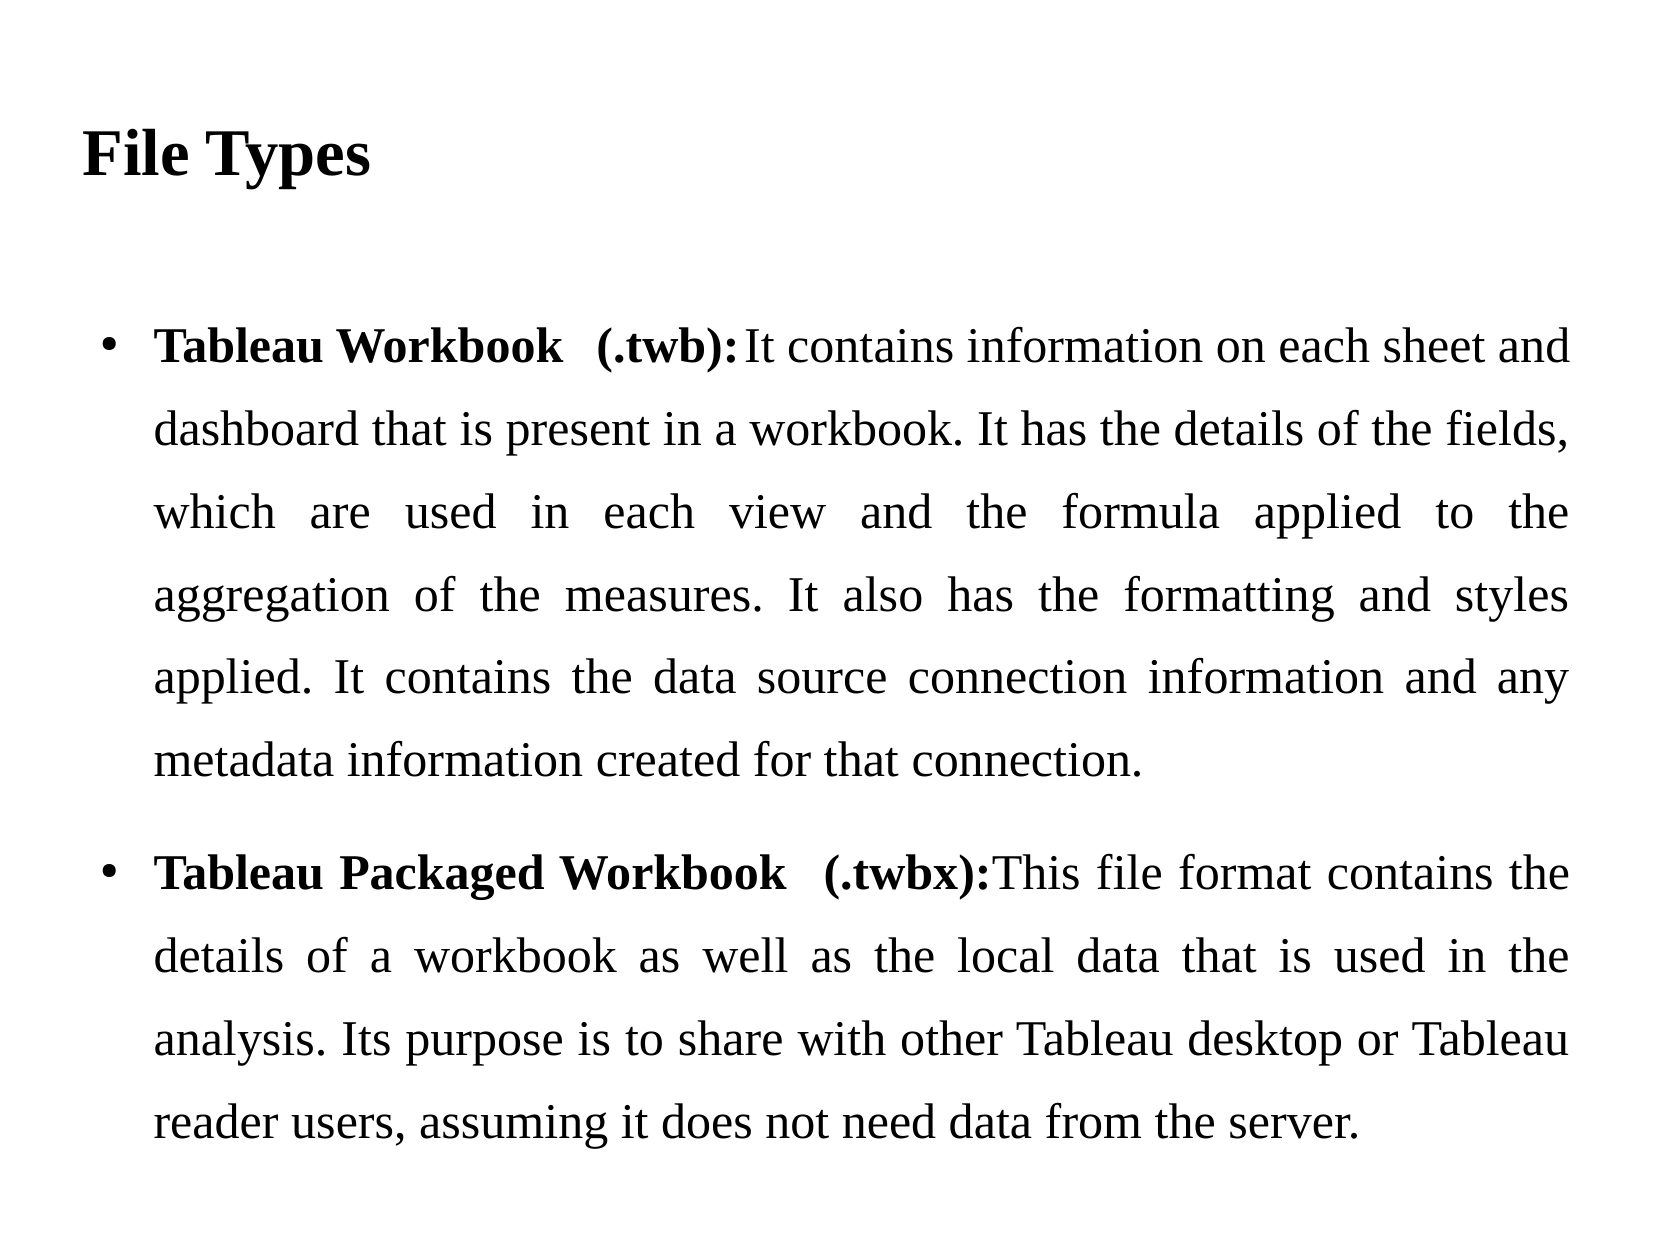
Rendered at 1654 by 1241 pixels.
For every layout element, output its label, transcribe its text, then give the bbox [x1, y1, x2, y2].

title File Types [82, 49, 1571, 257]
list Tableau Workbook (.twb): It contains information on each sheet and dashboard that is present in a workbook. It has the details of the fields, which are used in each view and the formula applied to the aggregation of the measures. It also has the formatting and styles applied. It contains the data source connection information and any metadata information created for that connection. Tableau Packaged Workbook (.twbx):This file format contains the details of a workbook as well as the local data that is used in the analysis. Its purpose is to share with other Tableau desktop or Tableau reader users, assuming it does not need data from the server. [82, 290, 1571, 1122]
